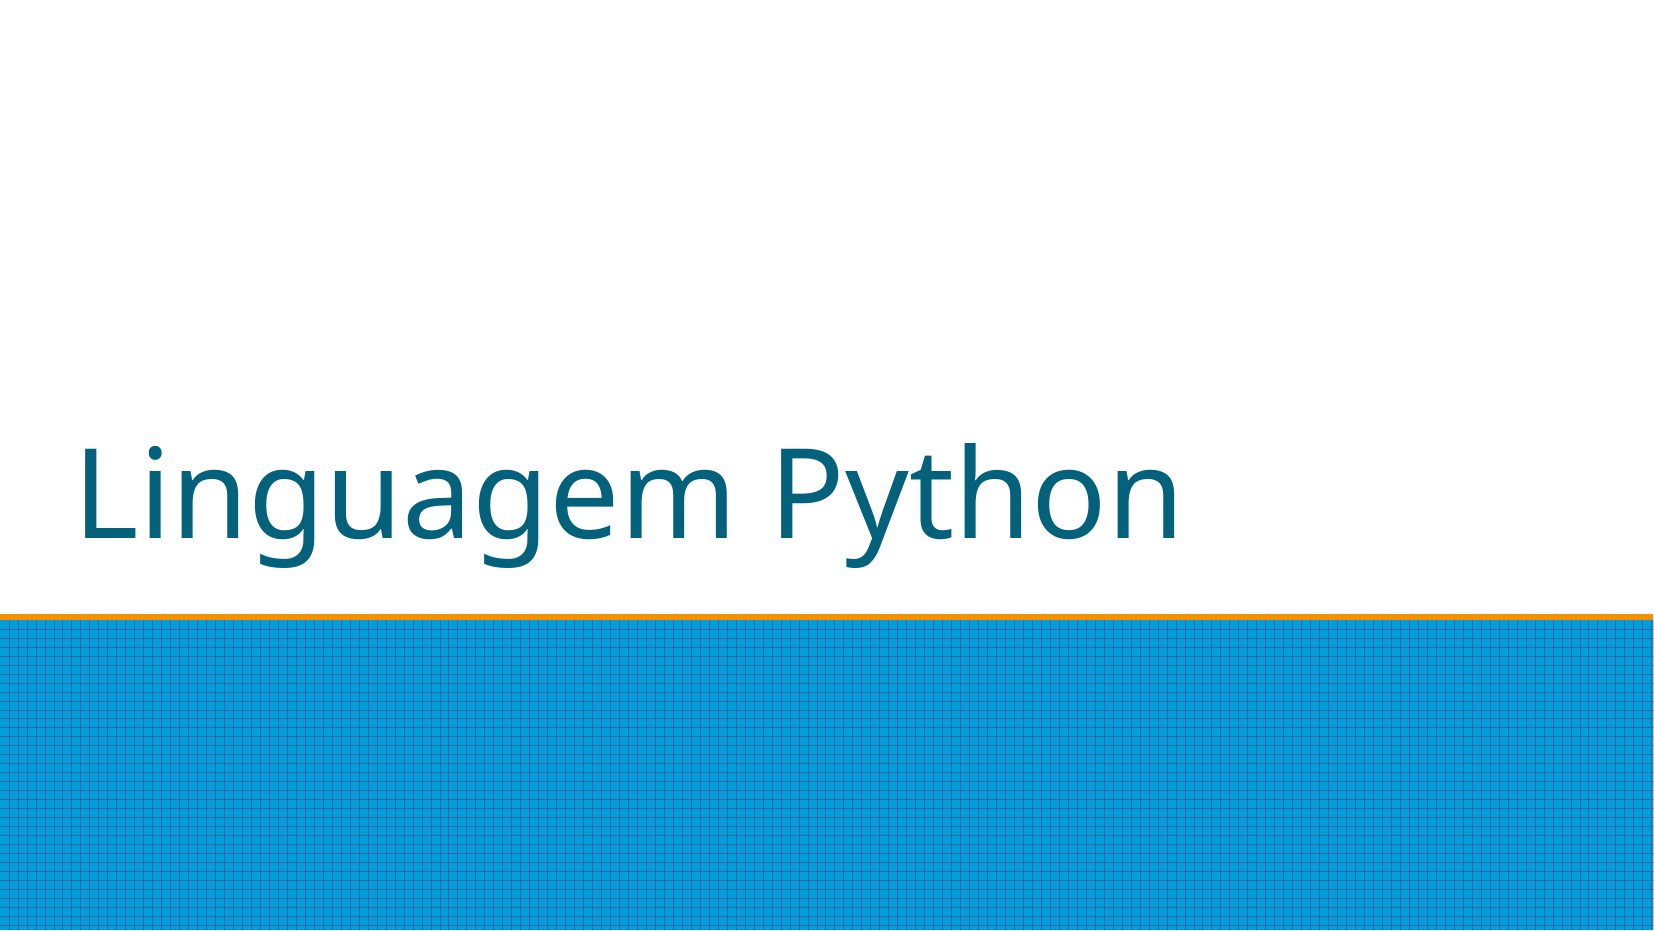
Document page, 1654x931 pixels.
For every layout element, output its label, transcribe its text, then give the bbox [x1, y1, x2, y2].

title Linguagem Python [73, 44, 1551, 576]
